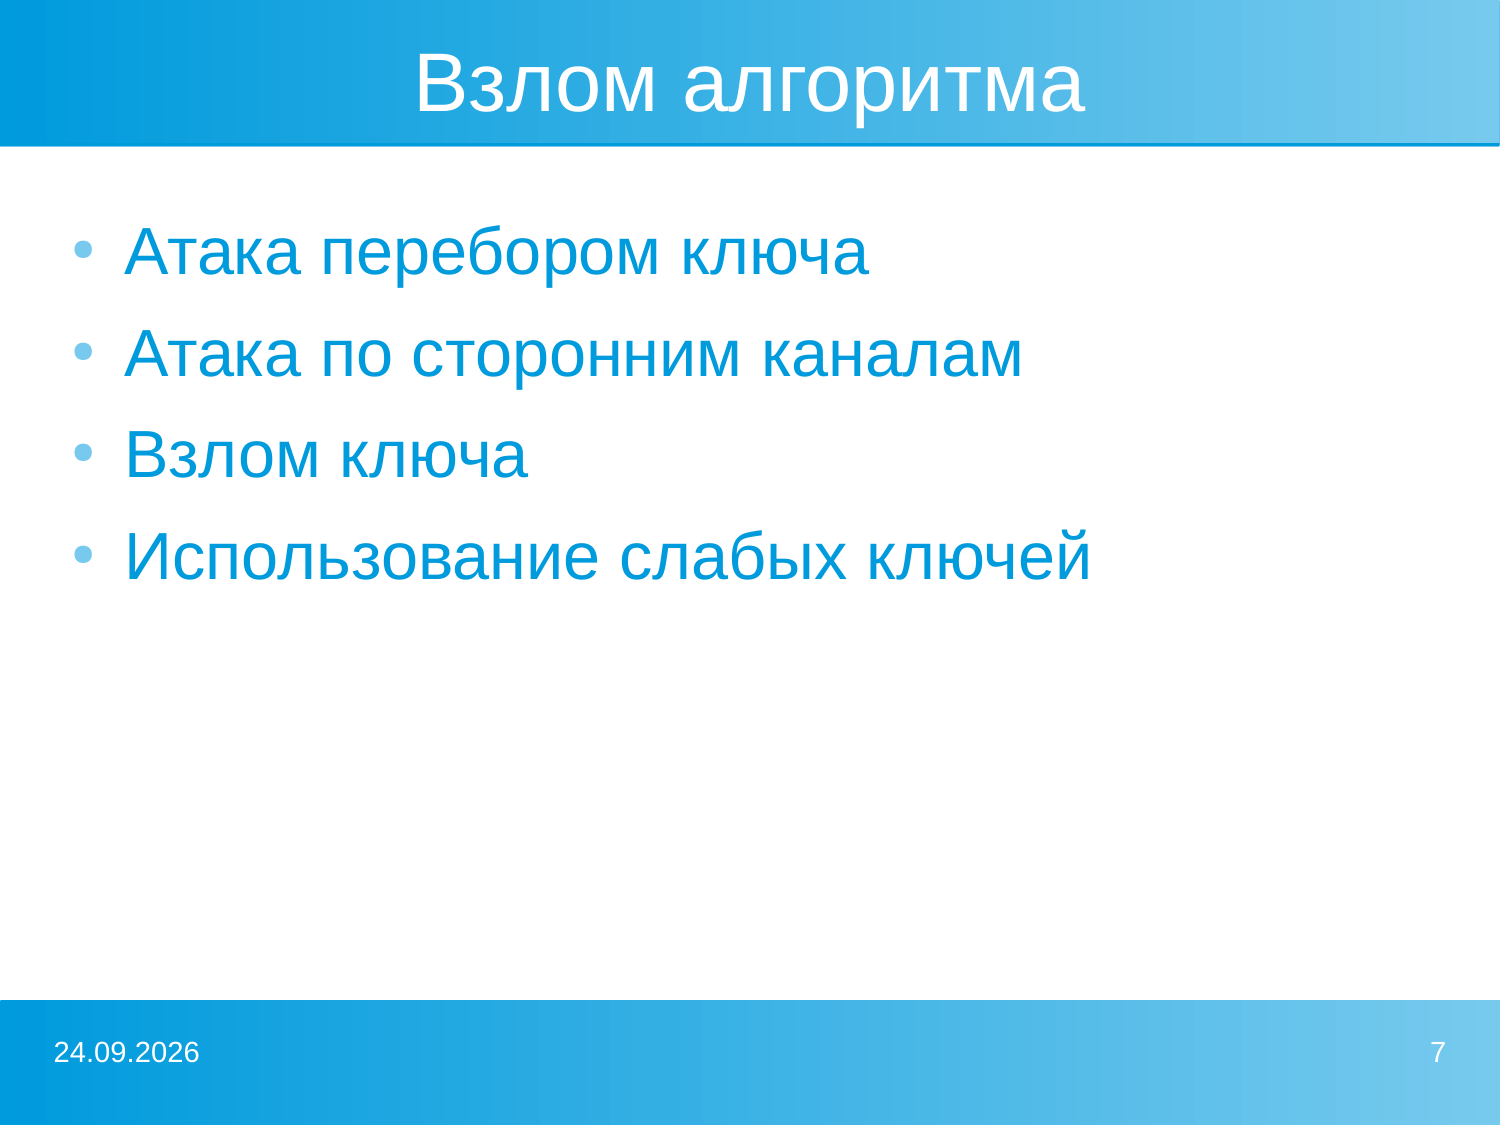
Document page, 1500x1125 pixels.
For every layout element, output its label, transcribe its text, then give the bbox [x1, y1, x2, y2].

list Атака перебором ключа Атака по сторонним каналам Взлом ключа Использование слабых ключей [53, 214, 1447, 929]
title Взлом алгоритма [53, 35, 1447, 131]
